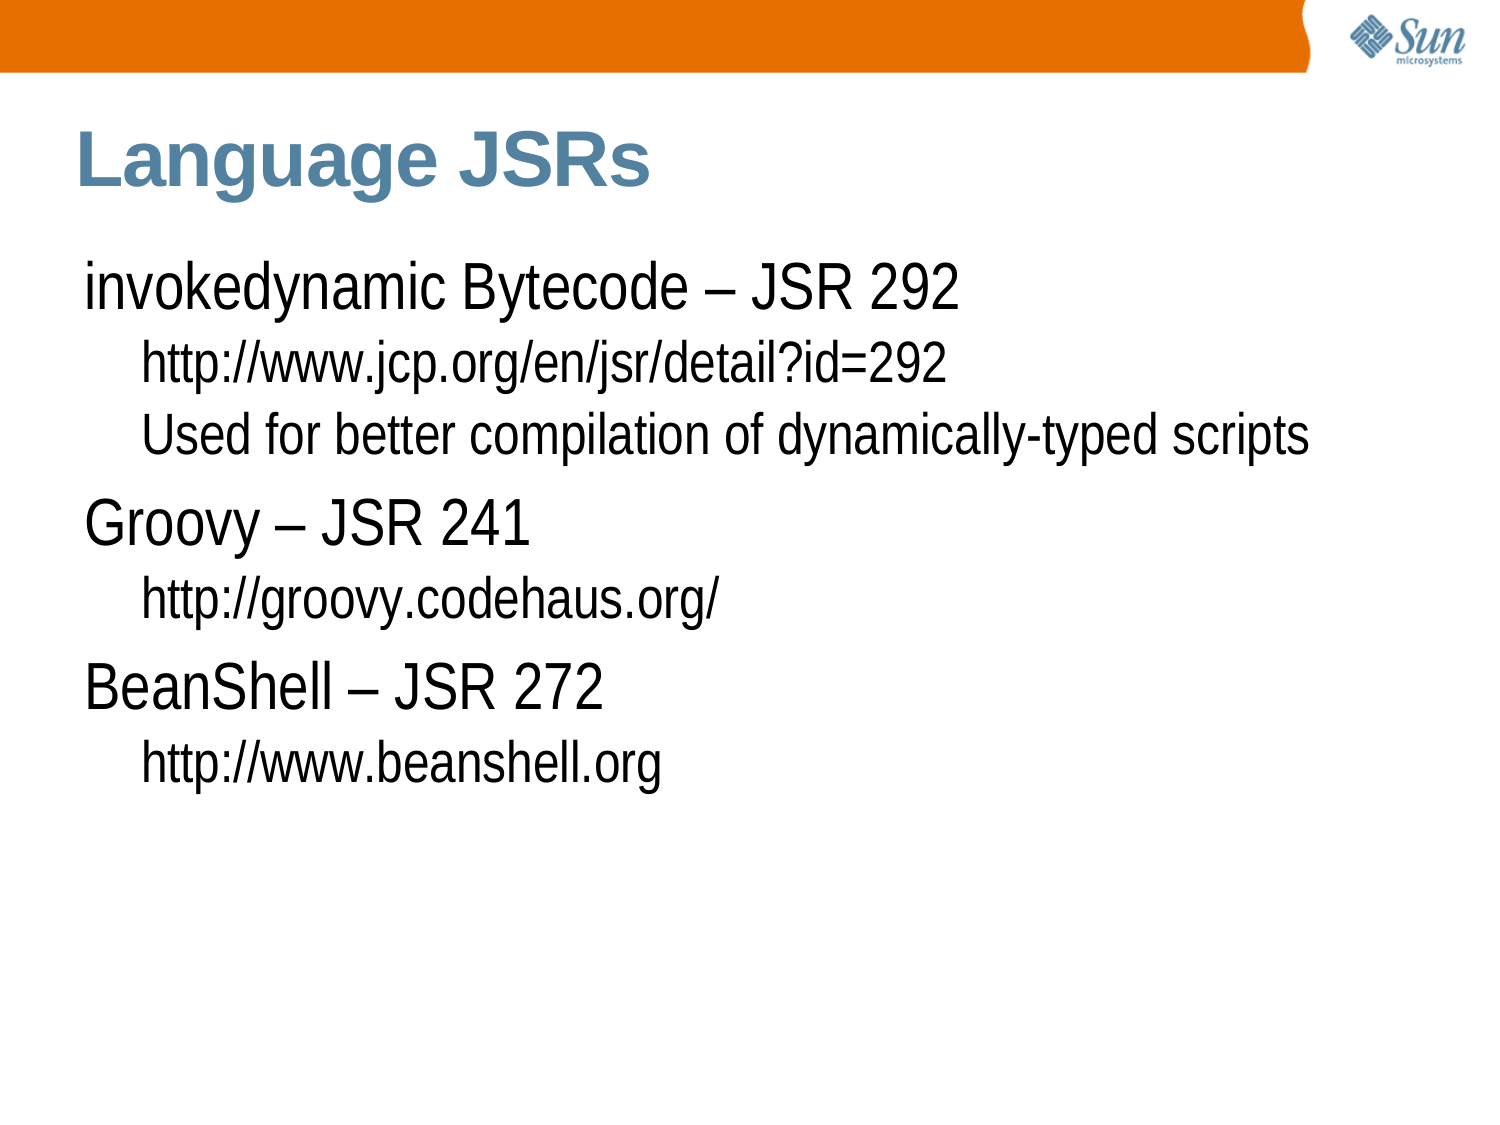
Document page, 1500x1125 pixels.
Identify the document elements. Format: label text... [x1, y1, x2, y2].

picture [0, 0, 1500, 75]
list invokedynamic Bytecode – JSR 292 http://www.jcp.org/en/jsr/detail?id=292 Used for better compilation of dynamically-typed scripts Groovy – JSR 241 http://groovy.codehaus.org/ BeanShell – JSR 272 http://www.beanshell.org [64, 257, 1402, 1017]
title Language JSRs [75, 122, 1438, 228]
